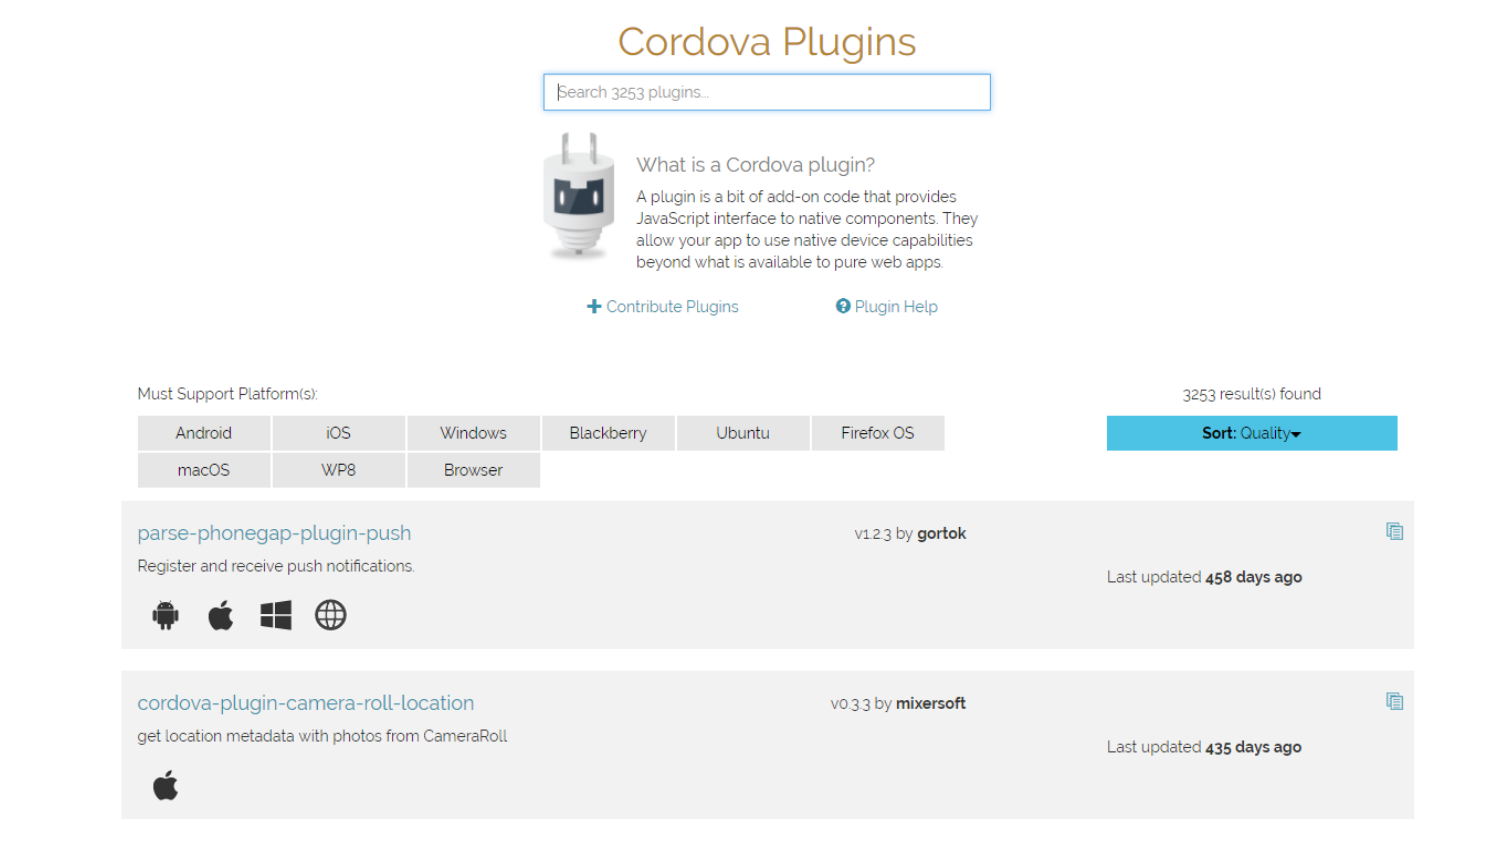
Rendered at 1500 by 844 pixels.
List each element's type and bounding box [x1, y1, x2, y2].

picture [75, 17, 1454, 832]
